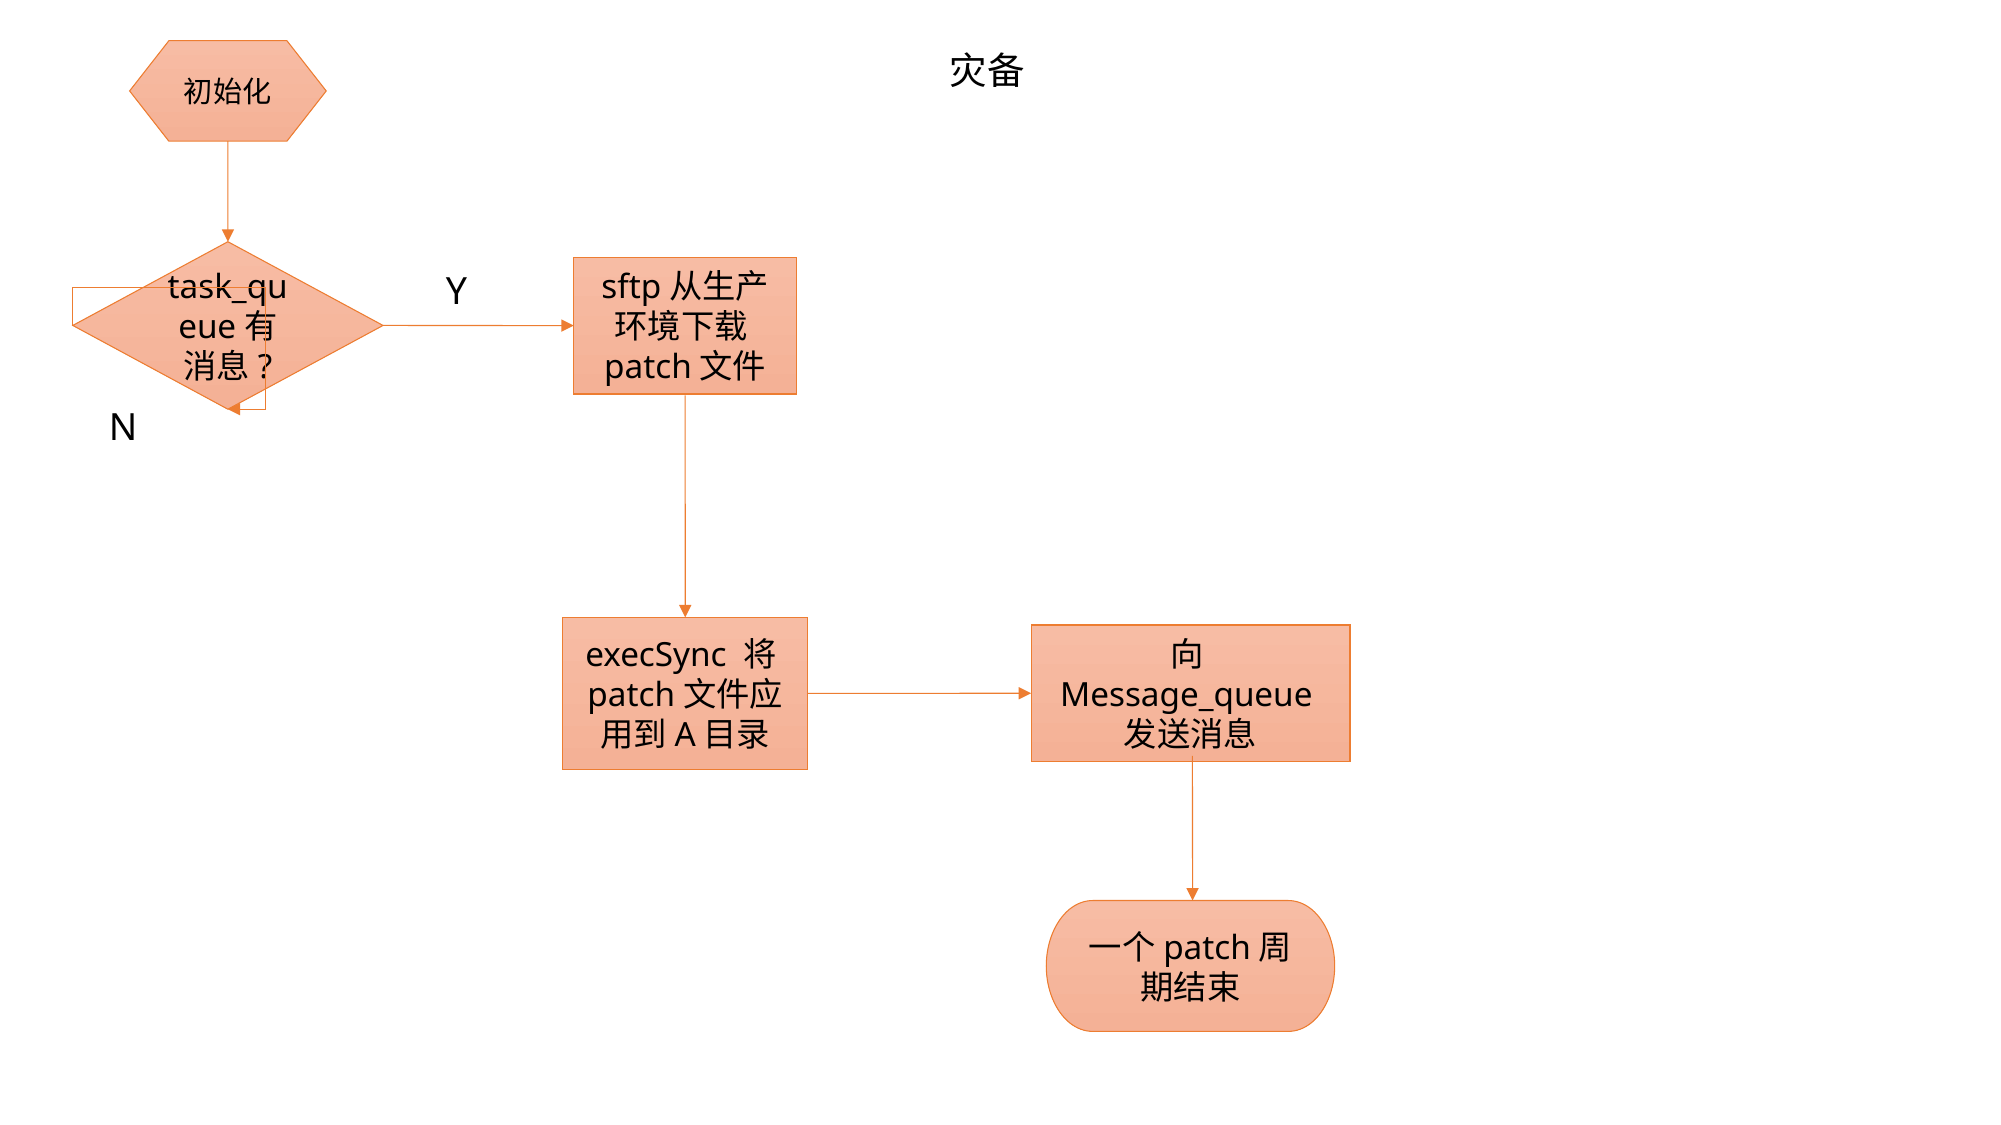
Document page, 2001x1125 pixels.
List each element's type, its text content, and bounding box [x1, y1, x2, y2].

text_box Y [394, 259, 519, 320]
text_box N [93, 395, 166, 456]
text_box 灾备 [865, 40, 1109, 100]
text_box execSync 将patch文件应用到A目录 [563, 617, 808, 770]
text_box 初始化 [129, 40, 327, 142]
text_box task_queue有消息? [73, 288, 265, 409]
text_box 向Message_queue发送消息 [1031, 625, 1350, 762]
text_box sftp从生产环境下载patch文件 [574, 257, 797, 394]
text_box task_queue有消息? [144, 241, 383, 389]
text_box 一个patch周期结束 [1046, 900, 1335, 1032]
